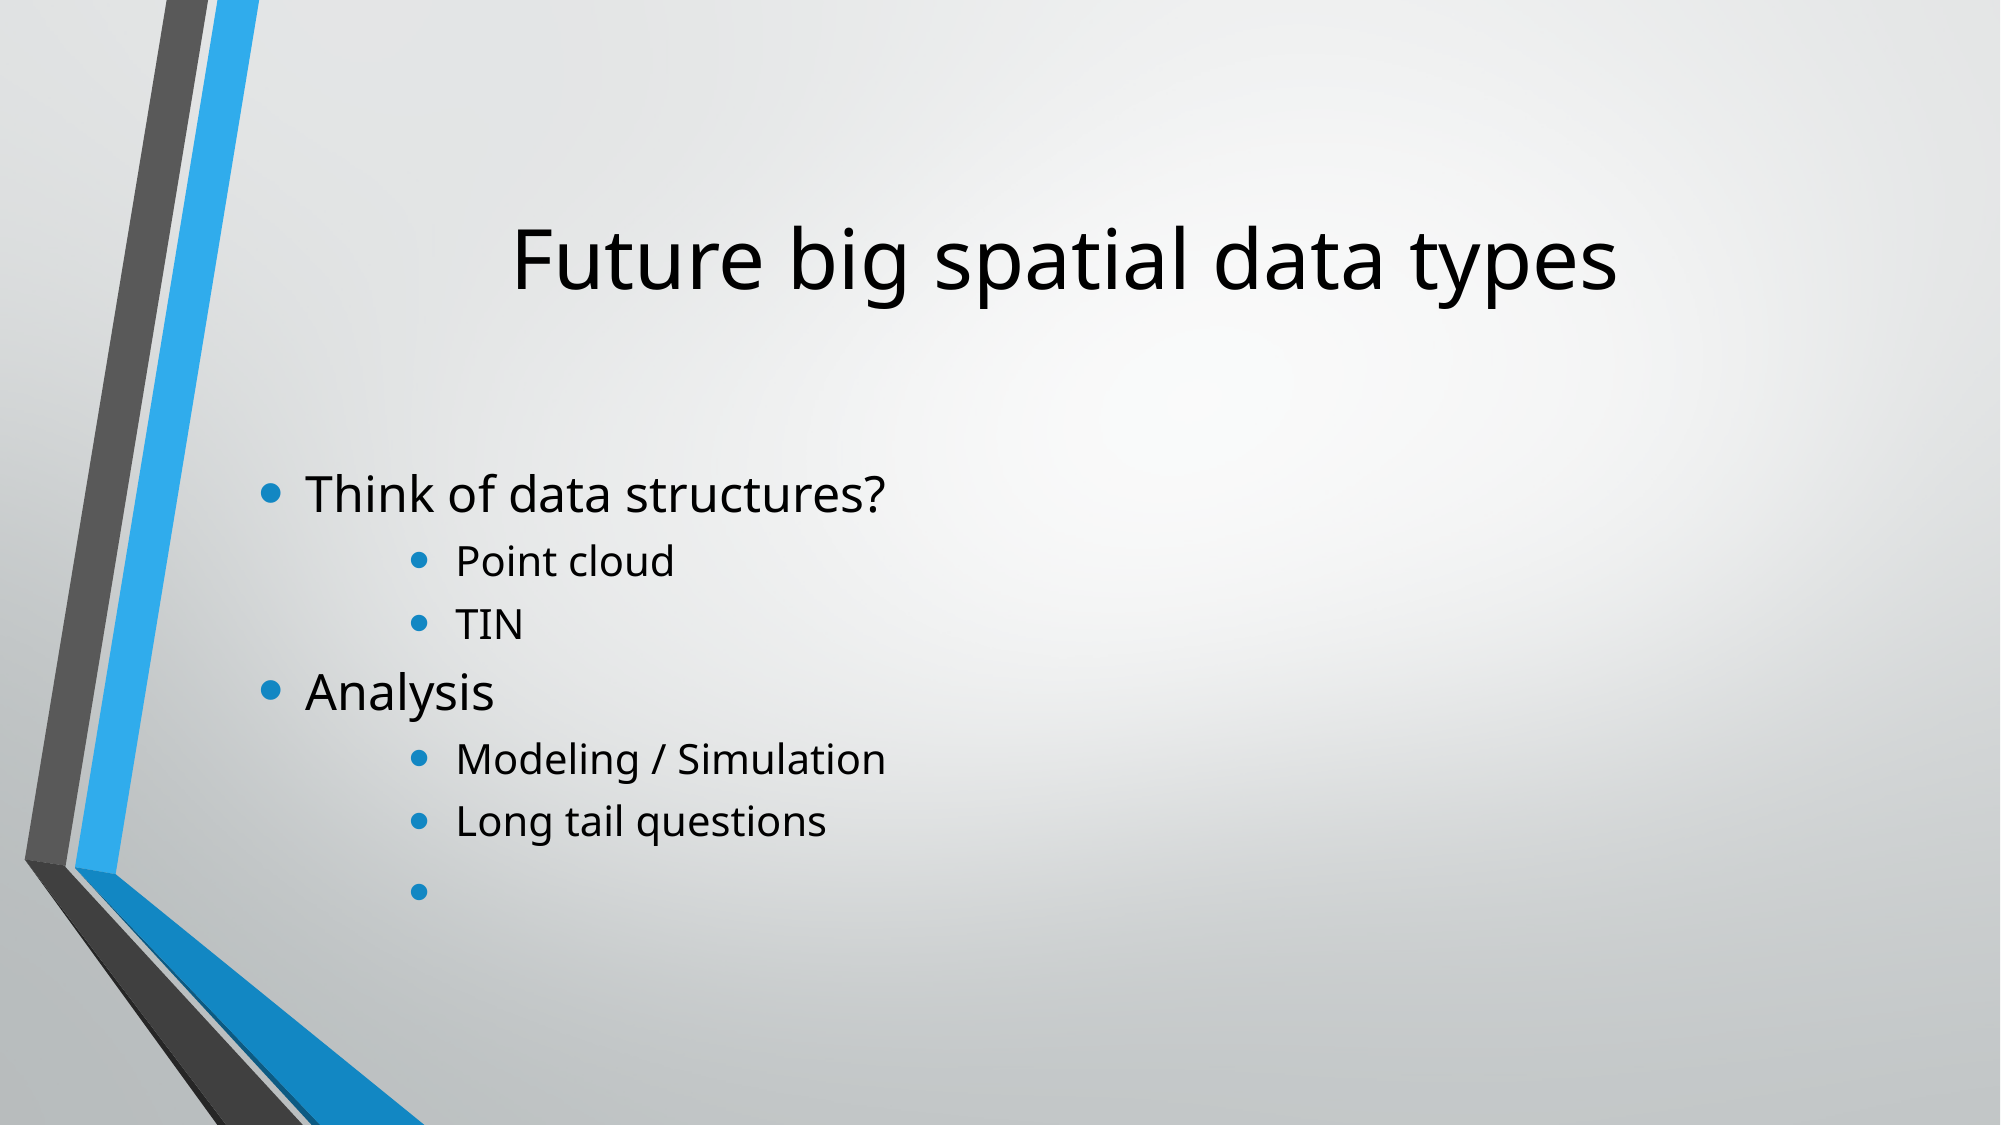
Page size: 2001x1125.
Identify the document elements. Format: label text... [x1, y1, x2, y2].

list Think of data structures? Point cloud TIN Analysis Modeling / Simulation Long tail questions [243, 437, 1887, 950]
title Future big spatial data types [243, 112, 1887, 400]
